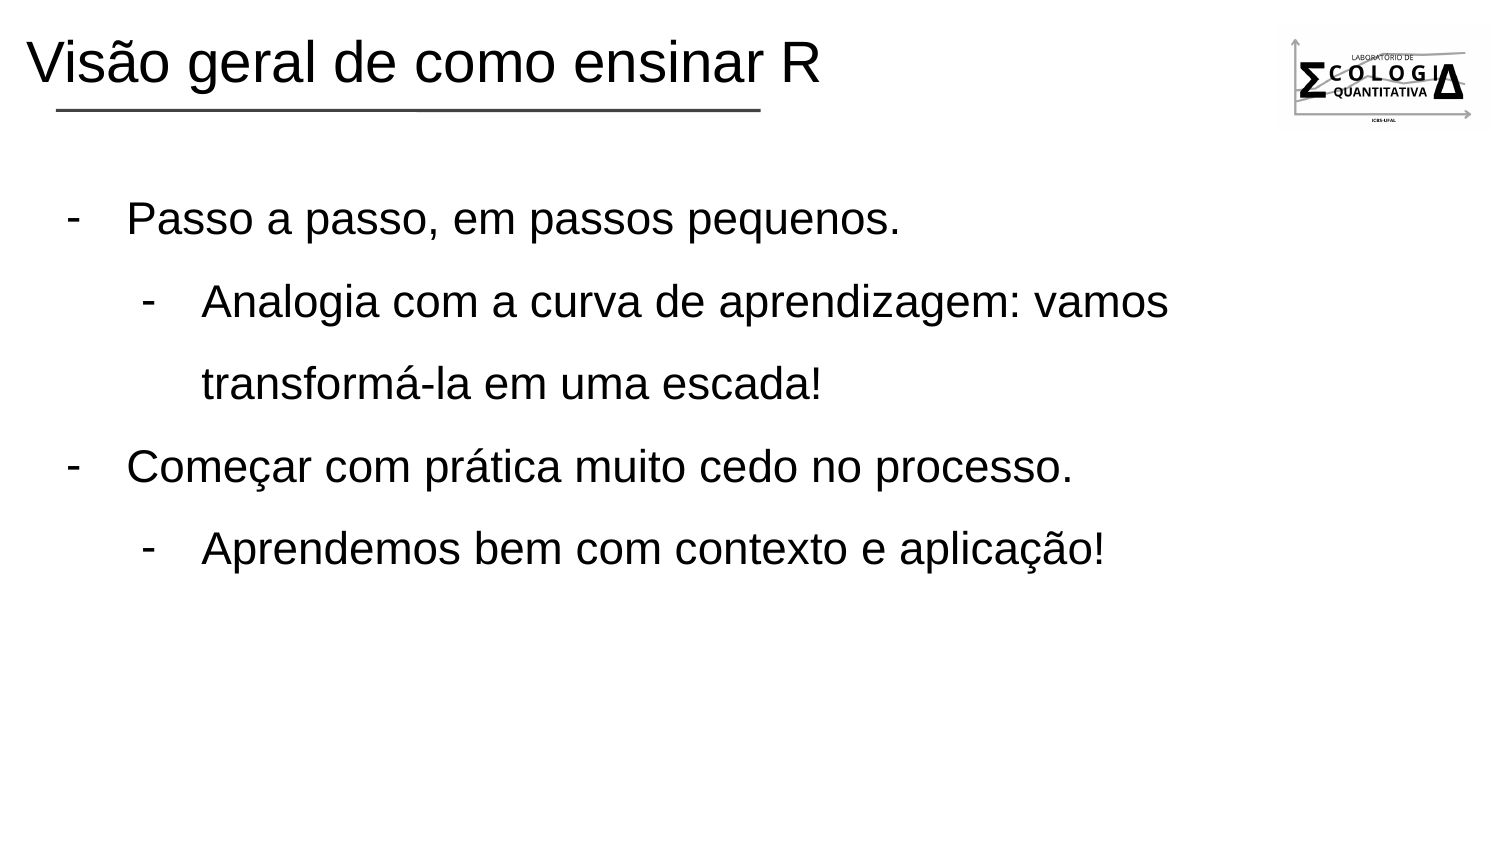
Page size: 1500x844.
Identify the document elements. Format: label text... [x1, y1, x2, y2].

text_box Visão geral de como ensinar R [11, 9, 1210, 117]
text_box Passo a passo, em passos pequenos. Analogia com a curva de aprendizagem: vamos transformá-la em uma escada! Começar com prática muito cedo no processo. Aprendemos bem com contexto e aplicação! [36, 146, 1427, 729]
picture [1275, 23, 1490, 131]
